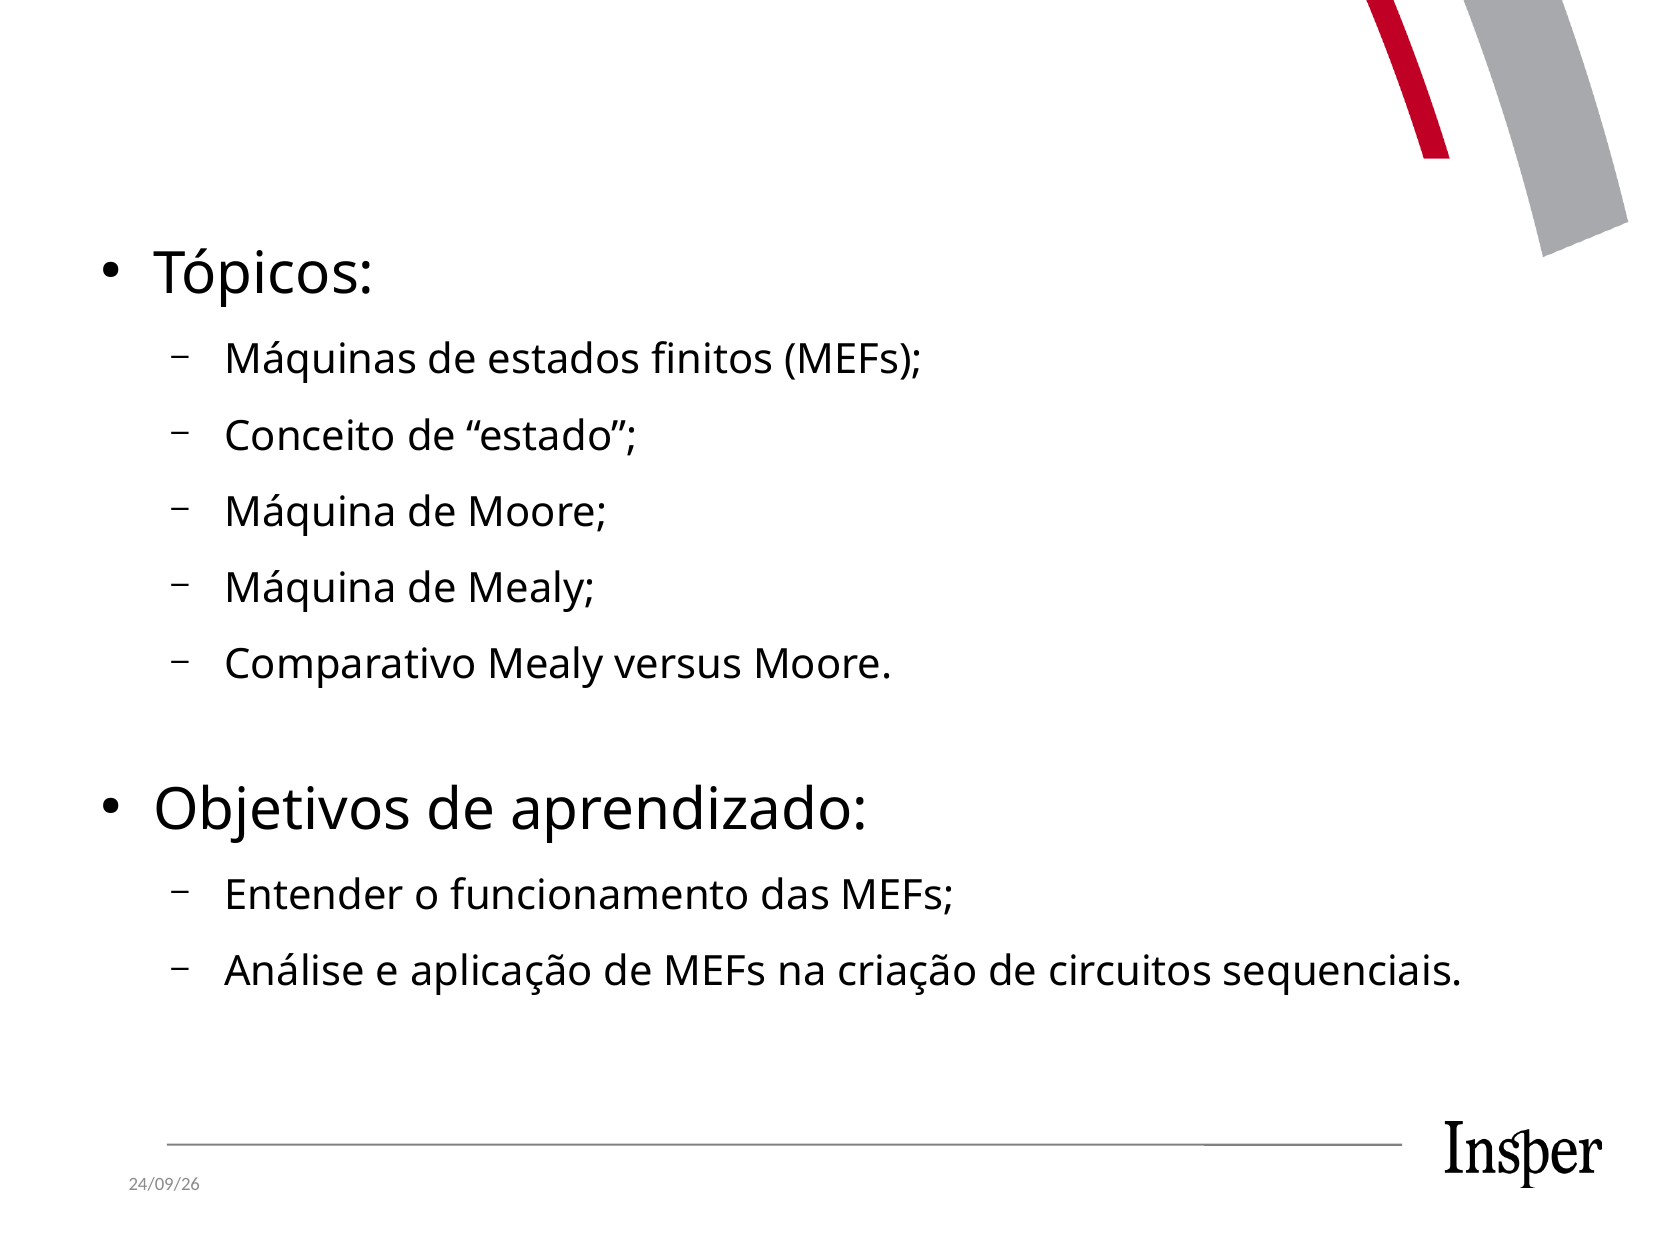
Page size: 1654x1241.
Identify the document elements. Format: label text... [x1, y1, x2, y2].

list Tópicos: Máquinas de estados finitos (MEFs); Conceito de “estado”; Máquina de Moore; Máquina de Mealy; Comparativo Mealy versus Moore. Objetivos de aprendizado: Entender o funcionamento das MEFs; Análise e aplicação de MEFs na criação de circuitos sequenciais. [82, 82, 1571, 1111]
